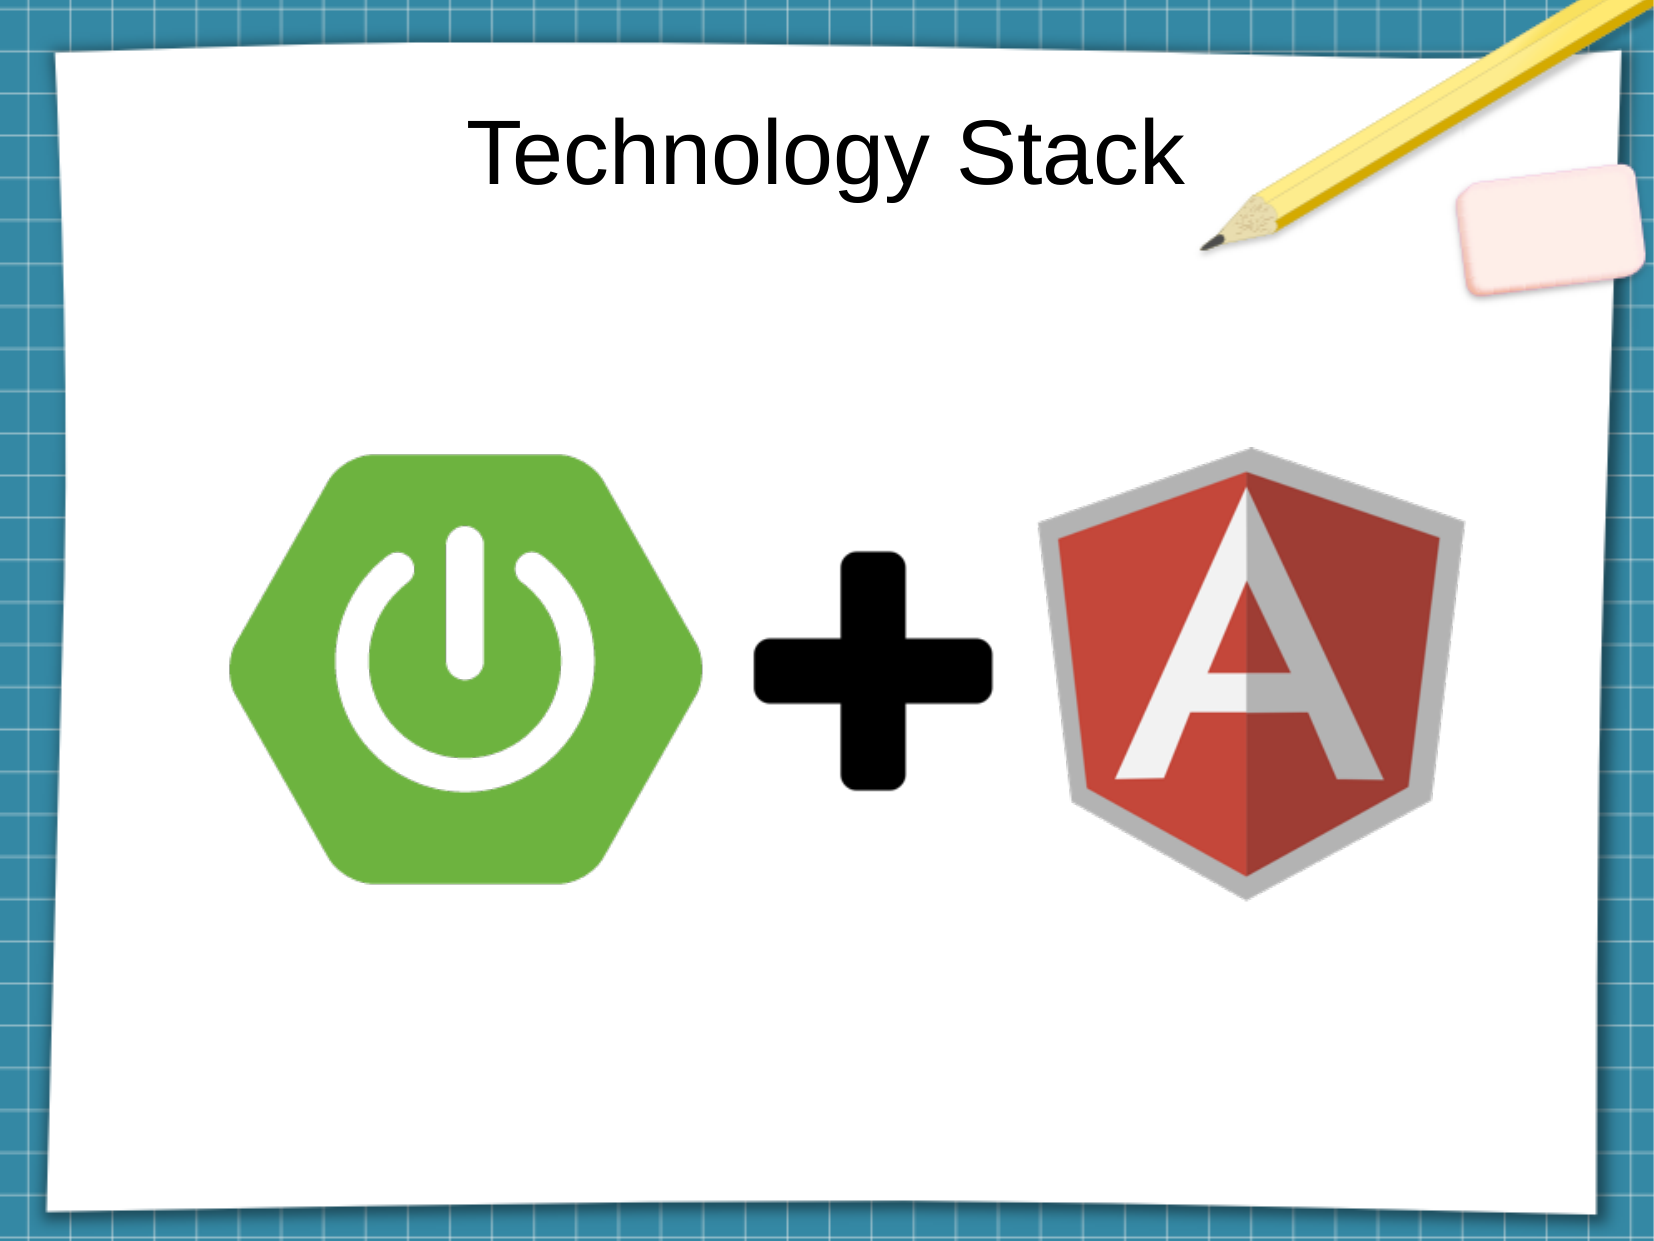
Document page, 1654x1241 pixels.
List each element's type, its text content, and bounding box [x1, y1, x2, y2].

title Technology Stack [82, 49, 1571, 257]
picture [0, 0, 1654, 1241]
